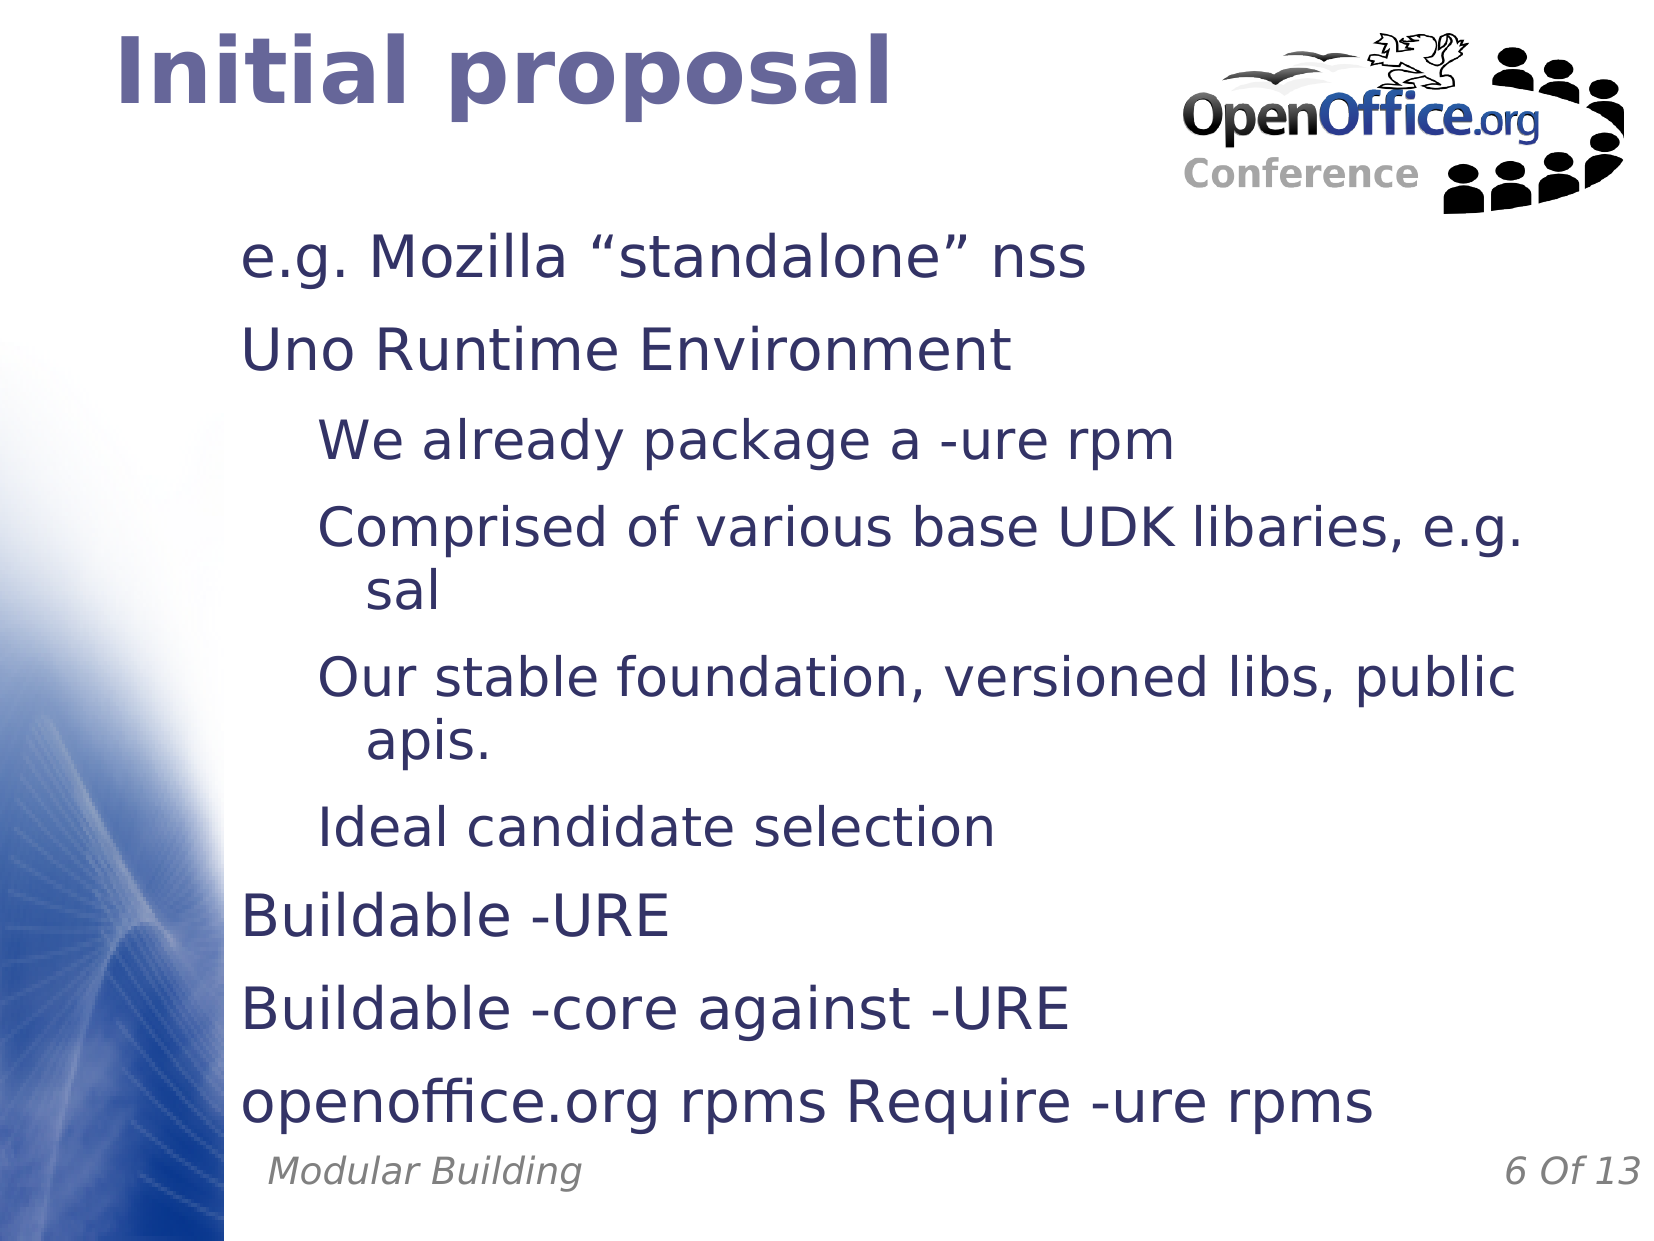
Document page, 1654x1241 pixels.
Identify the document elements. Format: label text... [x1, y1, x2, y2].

picture [0, 0, 224, 1241]
picture [1183, 33, 1624, 214]
list e.g. Mozilla “standalone” nss Uno Runtime Environment We already package a -ure rpm Comprised of various base UDK libaries, e.g. sal Our stable foundation, versioned libs, public apis. Ideal candidate selection Buildable -URE Buildable -core against -URE openoffice.org rpms Require -ure rpms [223, 223, 1619, 1137]
title Initial proposal [24, 18, 987, 126]
